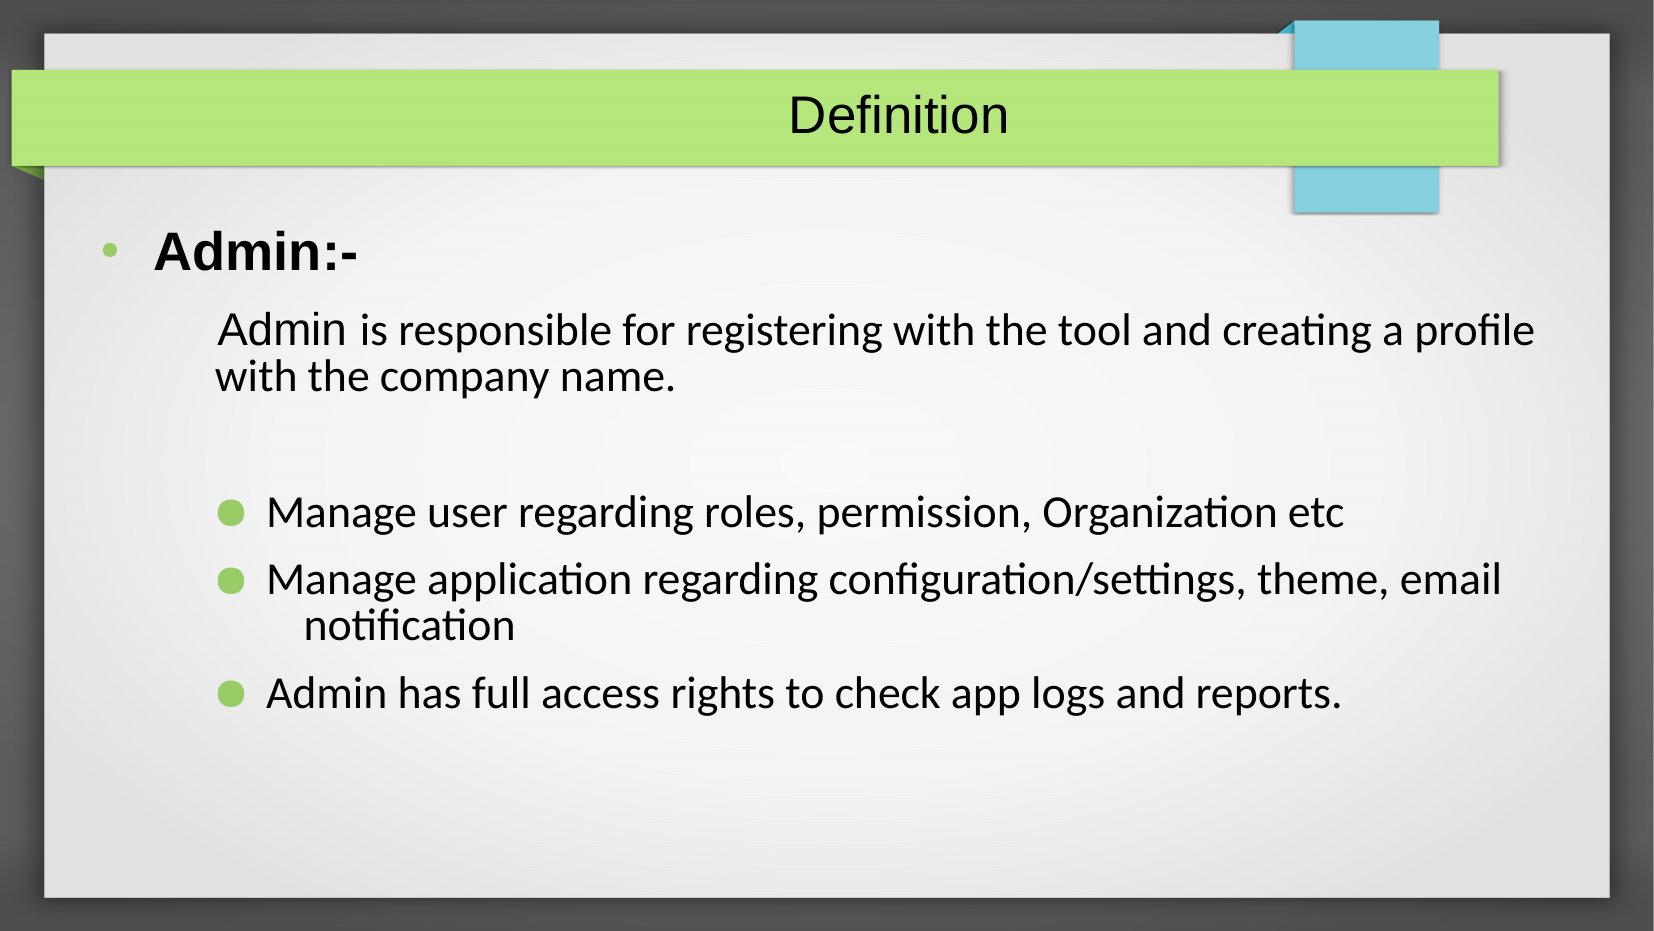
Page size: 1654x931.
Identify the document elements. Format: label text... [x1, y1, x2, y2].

title Definition [198, 70, 1381, 160]
picture [0, 0, 1654, 931]
list Admin:- Admin is responsible for registering with the tool and creating a profile with the company name. Manage user regarding roles, permission, Organization etc Manage application regarding configuration/settings, theme, email notification Admin has full access rights to check app logs and reports. [82, 221, 1571, 761]
